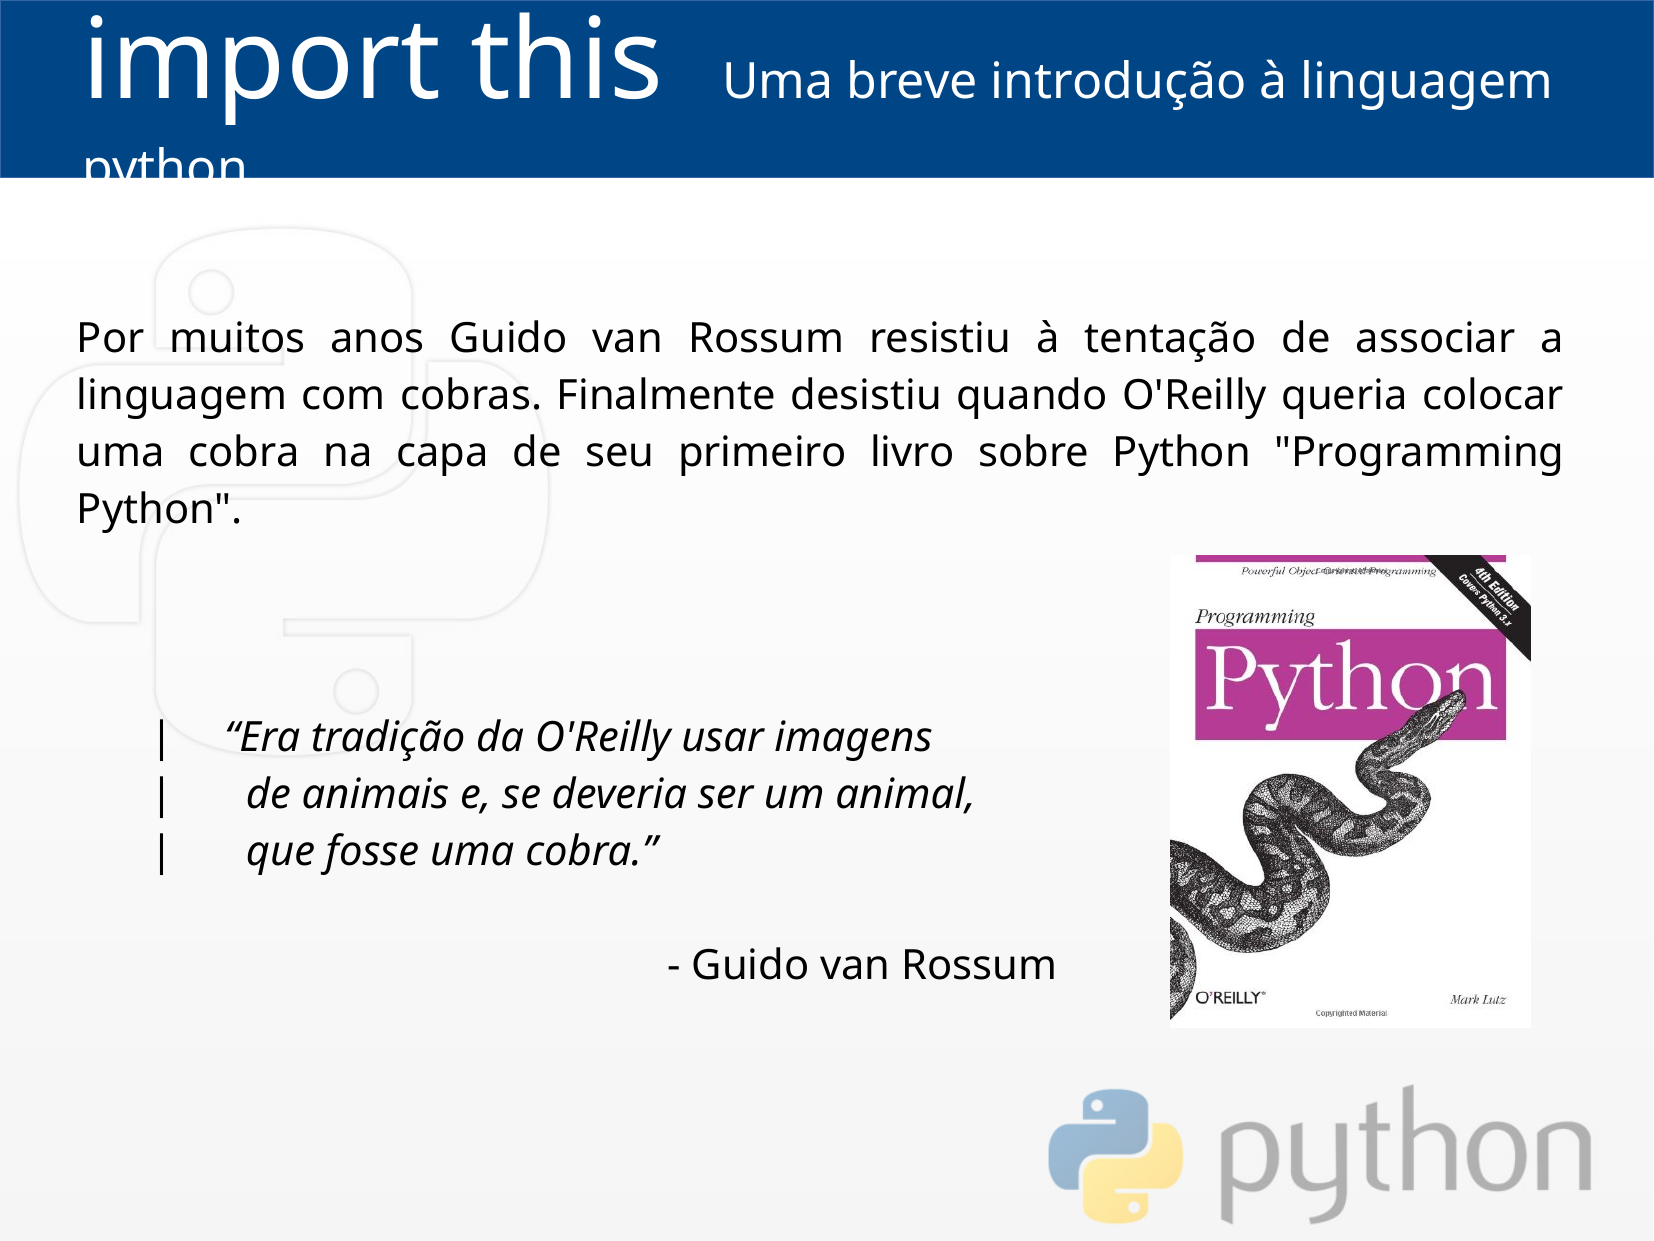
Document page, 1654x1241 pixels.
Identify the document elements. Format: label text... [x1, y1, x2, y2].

title import this Uma breve introdução à linguagem python [82, 1, 1571, 178]
text_box [0, 0, 1654, 178]
subtitle Por muitos anos Guido van Rossum resistiu à tentação de associar a linguagem com cobras. Finalmente desistiu quando O'Reilly queria colocar uma cobra na capa de seu primeiro livro sobre Python "Programming Python". | “Era tradição da O'Reilly usar imagens | de animais e, se deveria ser um animal, | que fosse uma cobra.” - Guido van Rossum [76, 290, 1565, 1010]
picture [0, 208, 1654, 1241]
